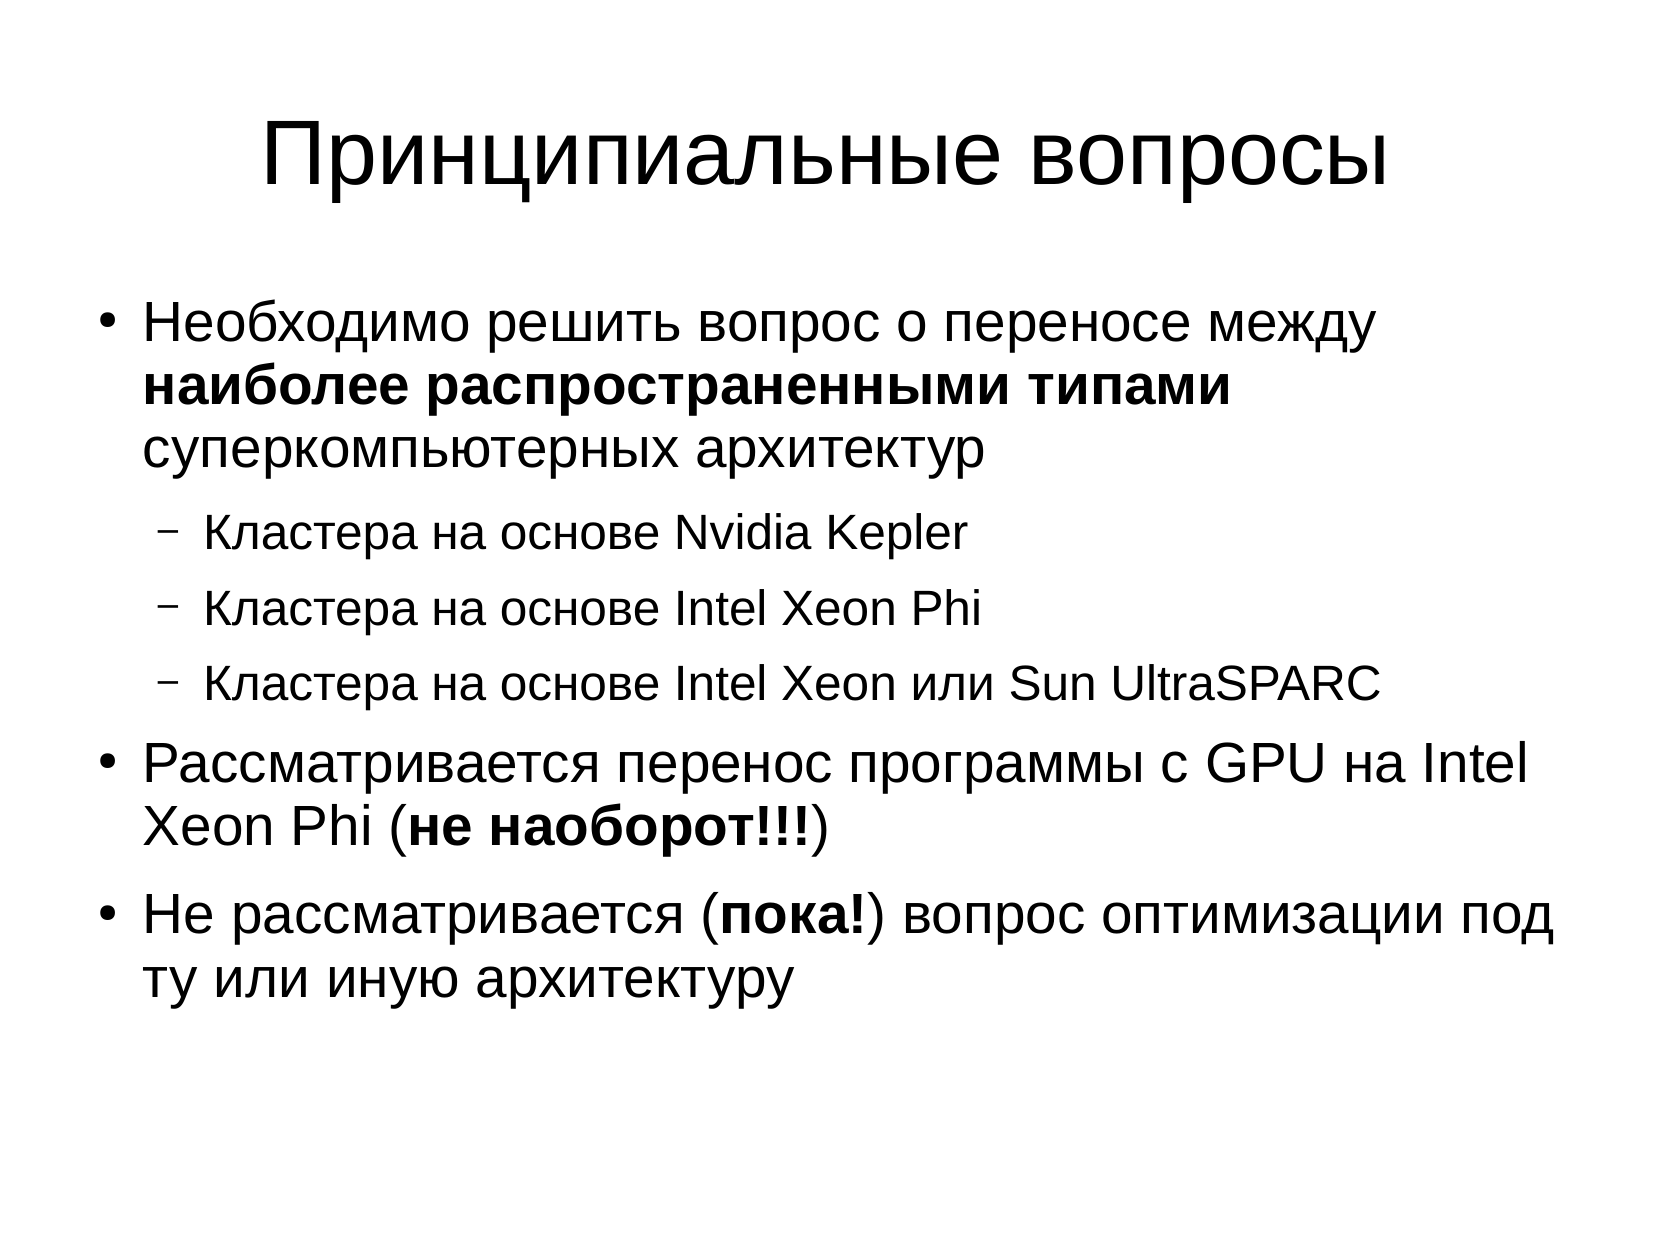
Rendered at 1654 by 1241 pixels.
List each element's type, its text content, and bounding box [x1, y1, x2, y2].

list Необходимо решить вопрос о переносе между наиболее распространенными типами суперкомпьютерных архитектур Кластера на основе Nvidia Kepler Кластера на основе Intel Xeon Phi Кластера на основе Intel Xeon или Sun UltraSPARC Рассматривается перенос программы с GPU на Intel Xeon Phi (не наоборот!!!) Не рассматривается (пока!) вопрос оптимизации под ту или иную архитектуру [82, 290, 1571, 1010]
title Принципиальные вопросы [82, 49, 1571, 257]
